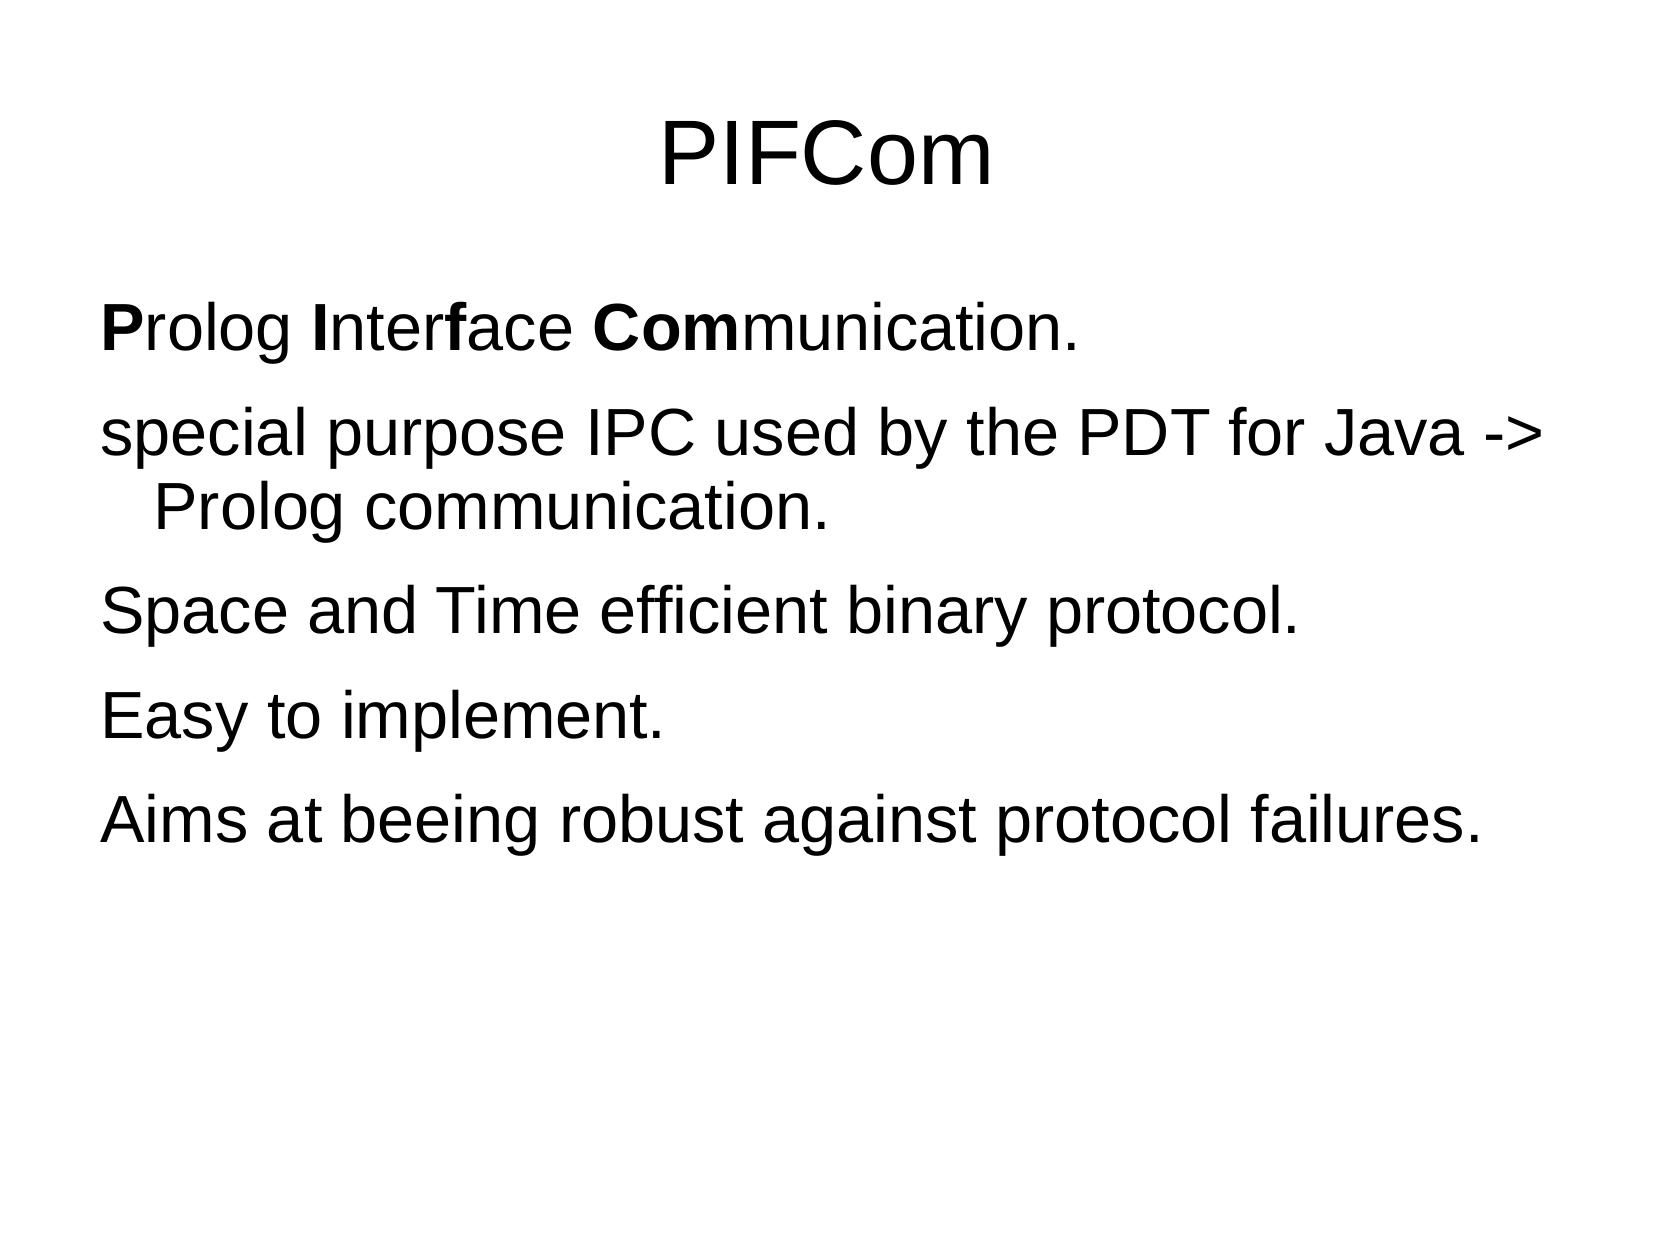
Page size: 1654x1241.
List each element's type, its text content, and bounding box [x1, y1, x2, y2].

list Prolog Interface Communication. special purpose IPC used by the PDT for Java -> Prolog communication. Space and Time efficient binary protocol. Easy to implement. Aims at beeing robust against protocol failures. [82, 290, 1571, 1109]
title PIFCom [82, 49, 1571, 257]
